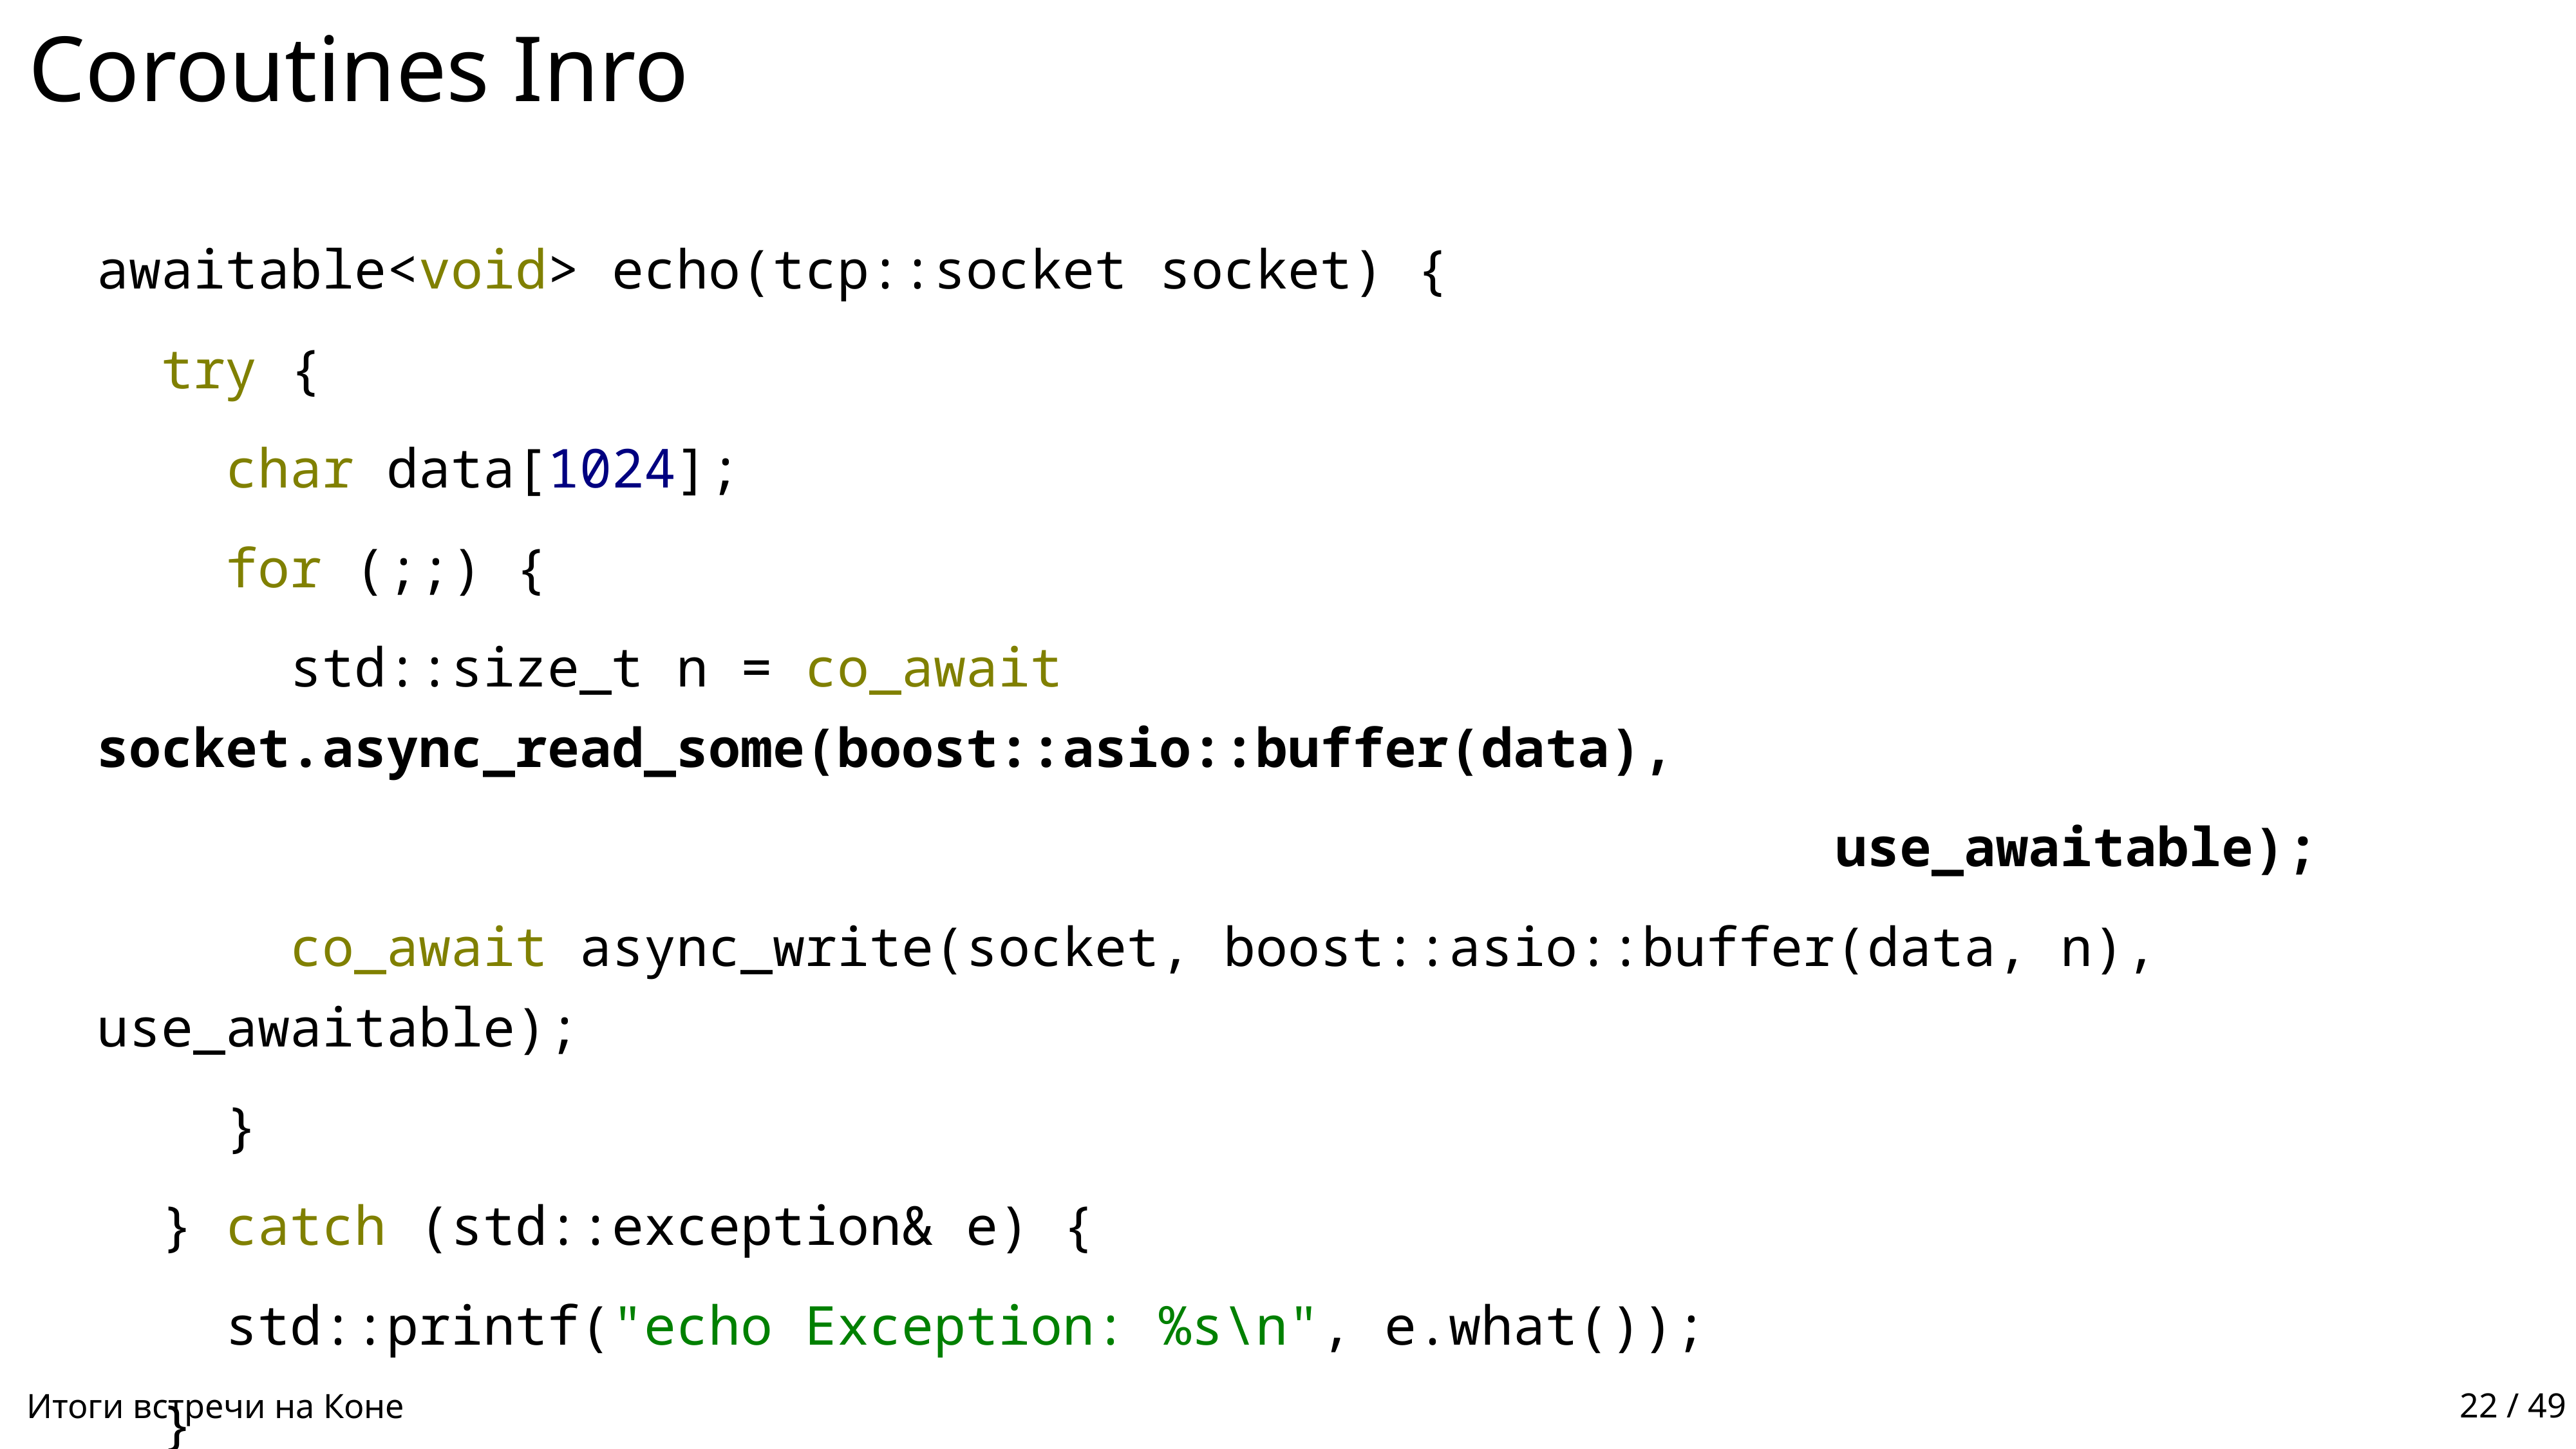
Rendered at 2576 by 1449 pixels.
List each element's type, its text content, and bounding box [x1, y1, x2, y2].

title Coroutines Inro [19, 19, 2550, 155]
list <number> / 49 [1479, 1376, 2576, 1431]
list awaitable<void> echo(tcp::socket socket) { try { char data[1024]; for (;;) { std::size_t n = co_await socket.async_read_some(boost::asio::buffer(data), use_awaitable); co_await async_write(socket, boost::asio::buffer(data, n), use_awaitable); } } catch (std::exception& e) { std::printf("echo Exception: %s\n", e.what()); } } [87, 214, 2550, 1382]
list Итоги встречи на Коне [17, 1376, 1114, 1431]
